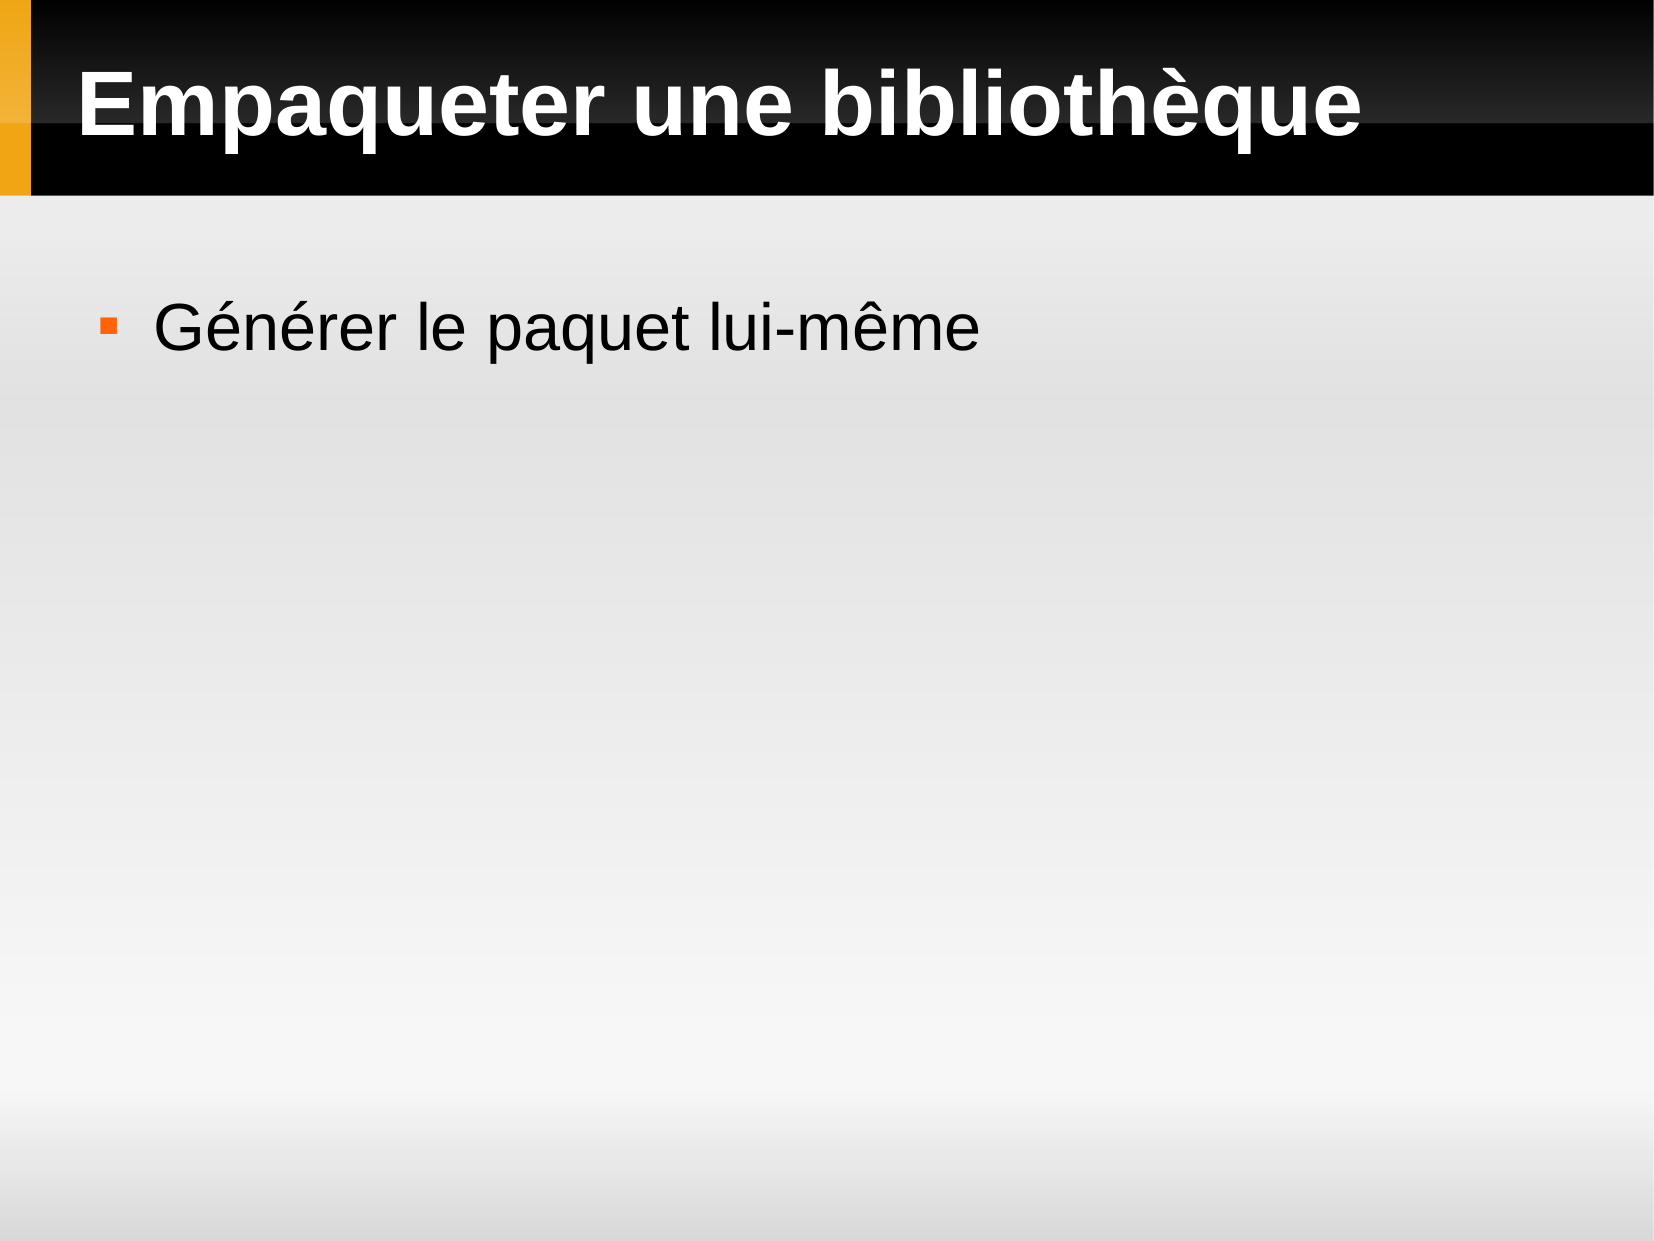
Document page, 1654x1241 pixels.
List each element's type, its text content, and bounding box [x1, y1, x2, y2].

list Générer le paquet lui-même [82, 290, 1571, 1109]
title Empaqueter une bibliothèque [76, 0, 1565, 208]
picture [0, 0, 1654, 1241]
